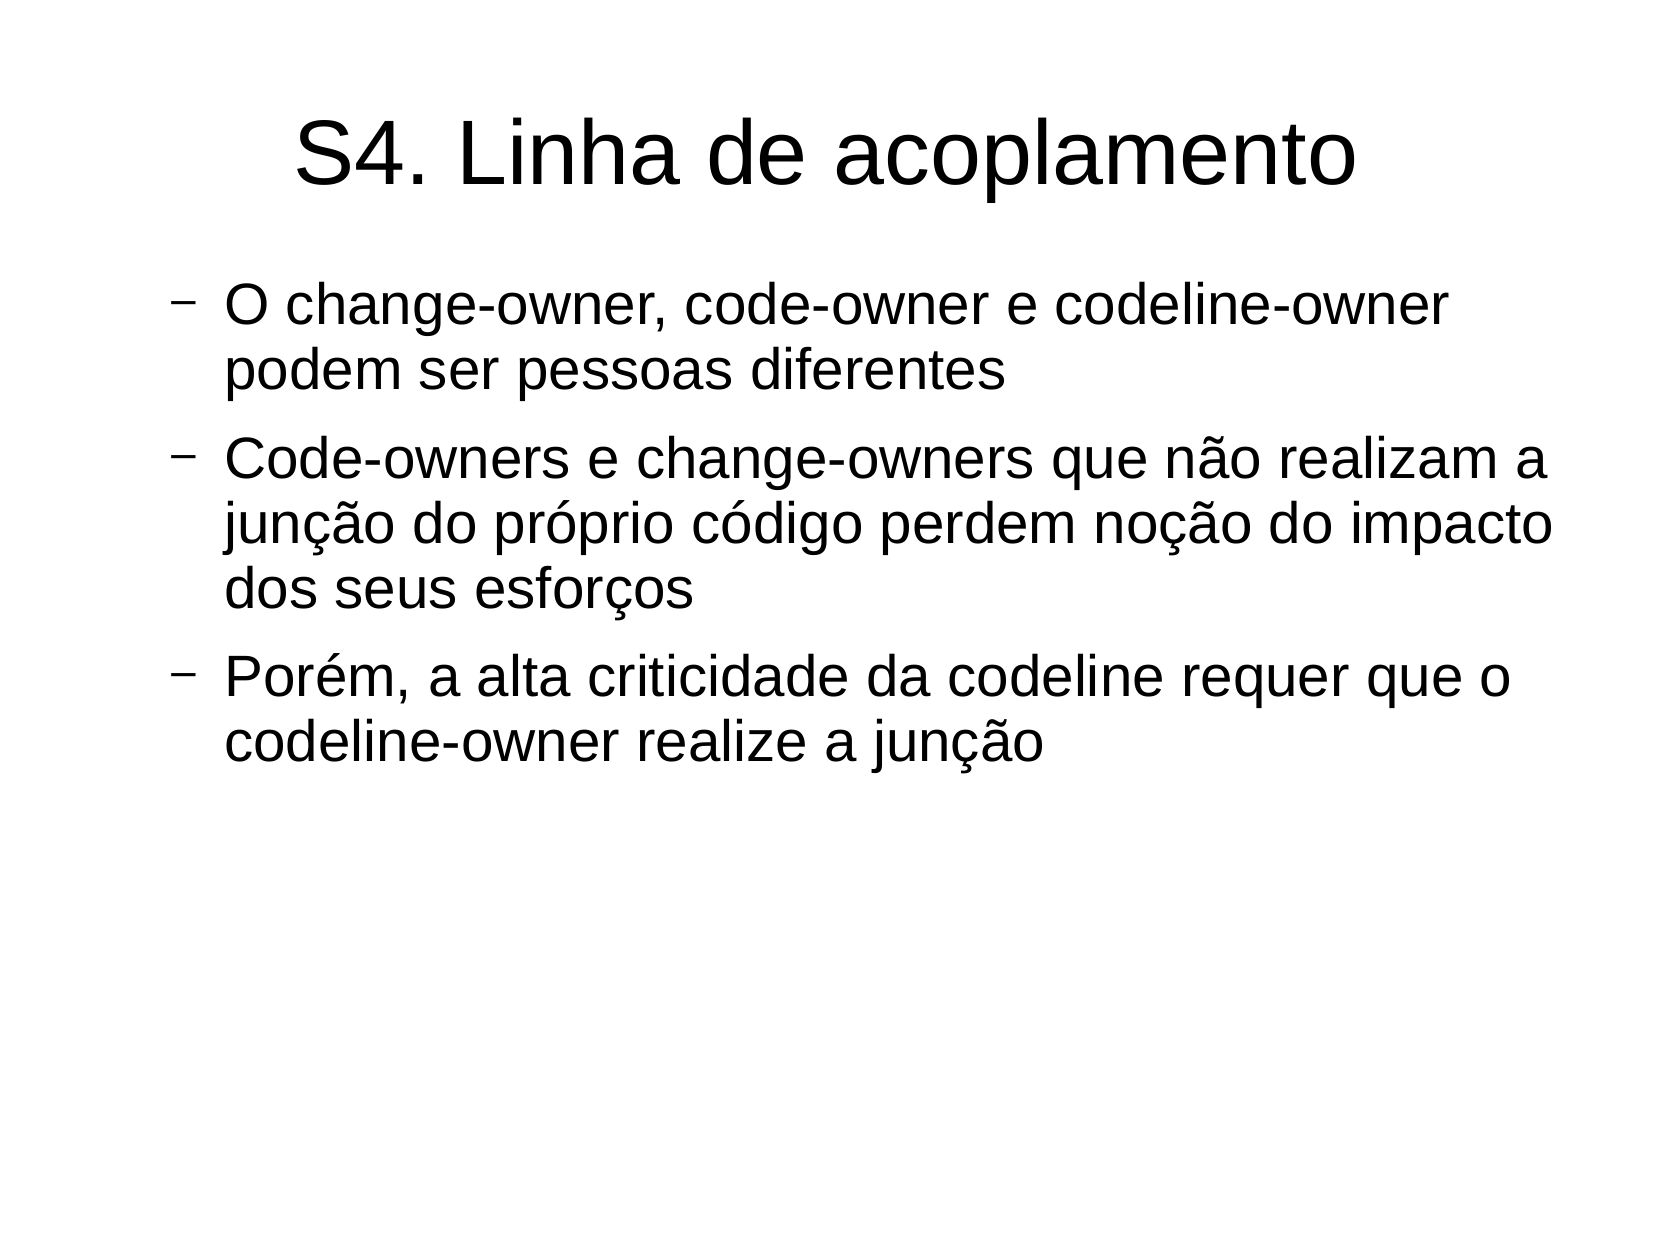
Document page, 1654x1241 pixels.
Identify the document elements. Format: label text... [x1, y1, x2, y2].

title S4. Linha de acoplamento [82, 49, 1571, 257]
list O change-owner, code-owner e codeline-owner podem ser pessoas diferentes Code-owners e change-owners que não realizam a junção do próprio código perdem noção do impacto dos seus esforços Porém, a alta criticidade da codeline requer que o codeline-owner realize a junção [82, 271, 1571, 1111]
